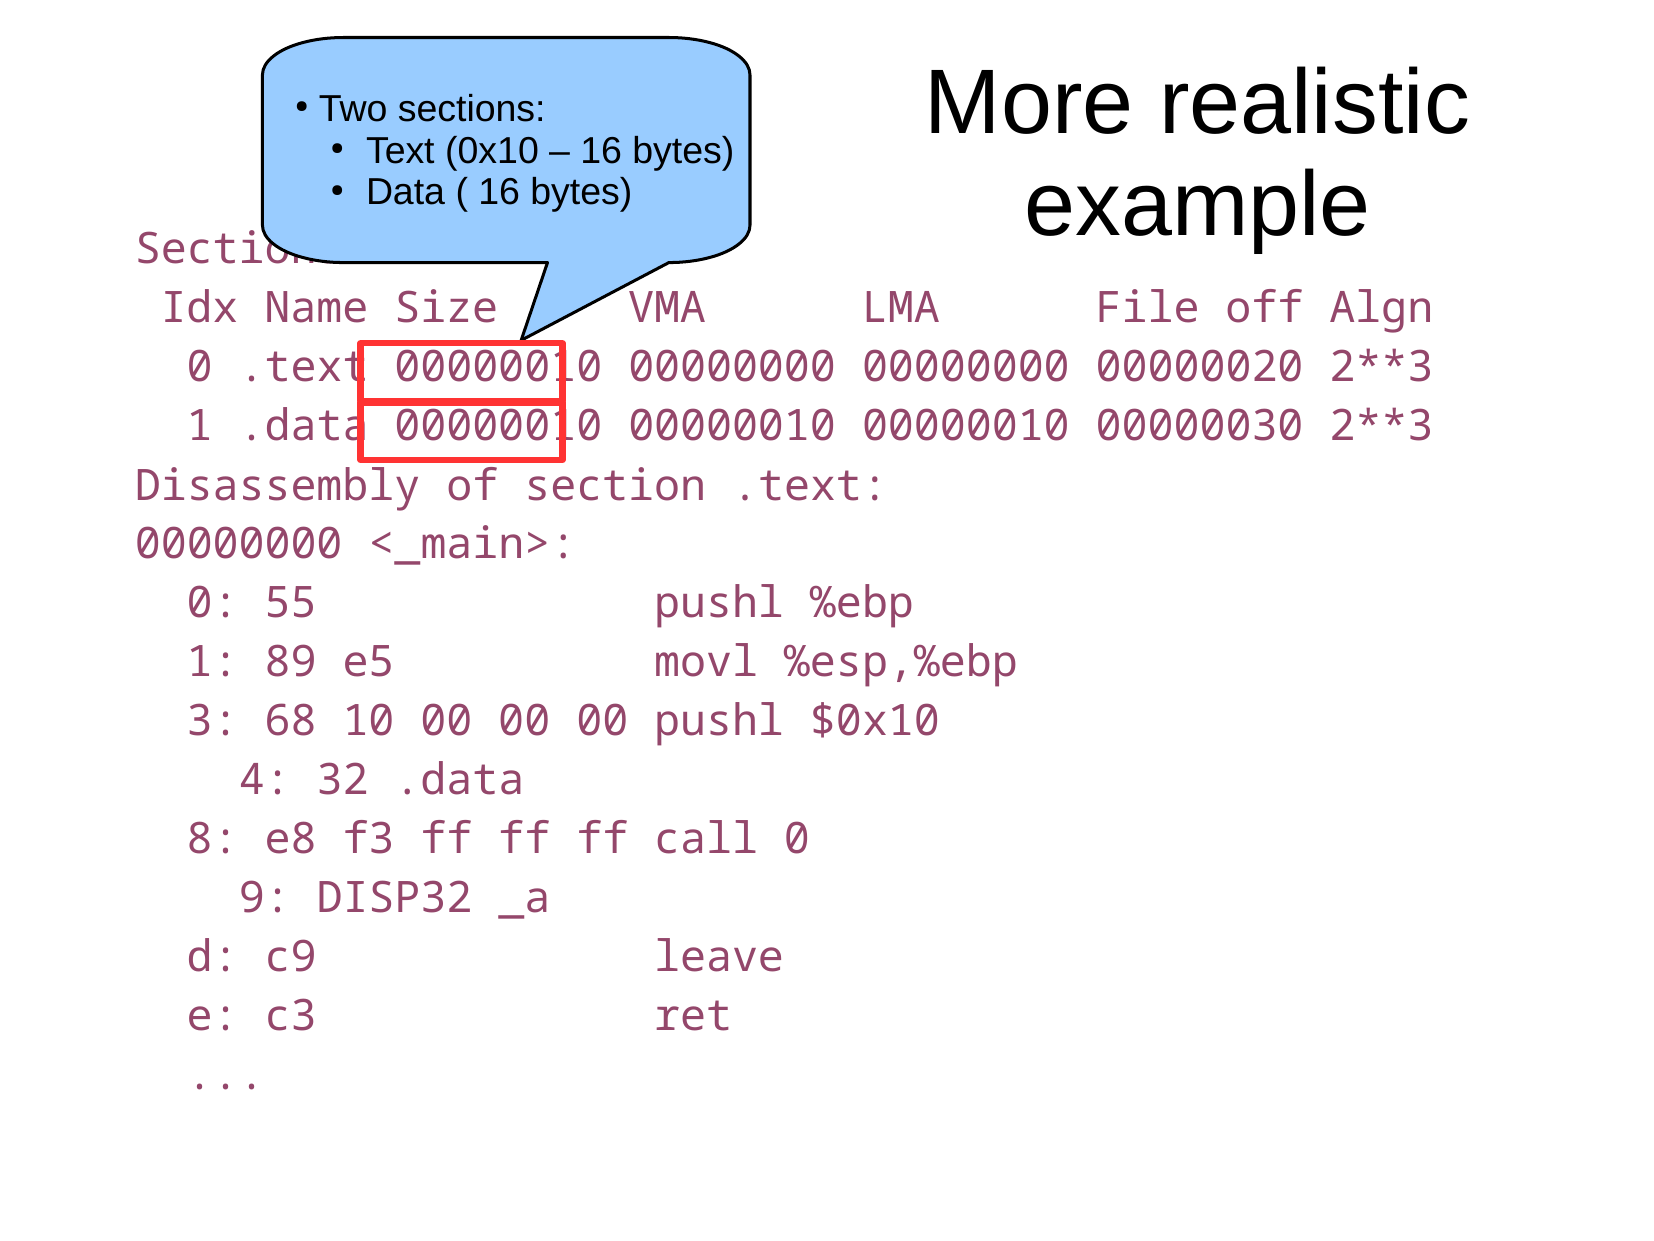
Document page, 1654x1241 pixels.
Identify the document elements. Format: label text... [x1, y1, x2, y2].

list Sections: Idx Name Size VMA LMA File off Algn 0 .text 00000010 00000000 00000000 00000020 2**3 1 .data 00000010 00000010 00000010 00000030 2**3 Disassembly of section .text: 00000000 <_main>: 0: 55 pushl %ebp 1: 89 e5 movl %esp,%ebp 3: 68 10 00 00 00 pushl $0x10 4: 32 .data 8: e8 f3 ff ff ff call 0 9: DISP32 _a d: c9 leave e: c3 ret ... [364, 346, 559, 398]
text_box Two sections: Text (0x10 – 16 bytes) Data ( 16 bytes) [262, 37, 751, 340]
title More realistic example [825, 49, 1571, 150]
list Sections: Idx Name Size VMA LMA File off Algn 0 .text 00000010 00000000 00000000 00000020 2**3 1 .data 00000010 00000010 00000010 00000030 2**3 Disassembly of section .text: 00000000 <_main>: 0: 55 pushl %ebp 1: 89 e5 movl %esp,%ebp 3: 68 10 00 00 00 pushl $0x10 4: 32 .data 8: e8 f3 ff ff ff call 0 9: DISP32 _a d: c9 leave e: c3 ret ... [82, 150, 1571, 1126]
list Sections: Idx Name Size VMA LMA File off Algn 0 .text 00000010 00000000 00000000 00000020 2**3 1 .data 00000010 00000010 00000010 00000030 2**3 Disassembly of section .text: 00000000 <_main>: 0: 55 pushl %ebp 1: 89 e5 movl %esp,%ebp 3: 68 10 00 00 00 pushl $0x10 4: 32 .data 8: e8 f3 ff ff ff call 0 9: DISP32 _a d: c9 leave e: c3 ret ... [364, 406, 559, 457]
